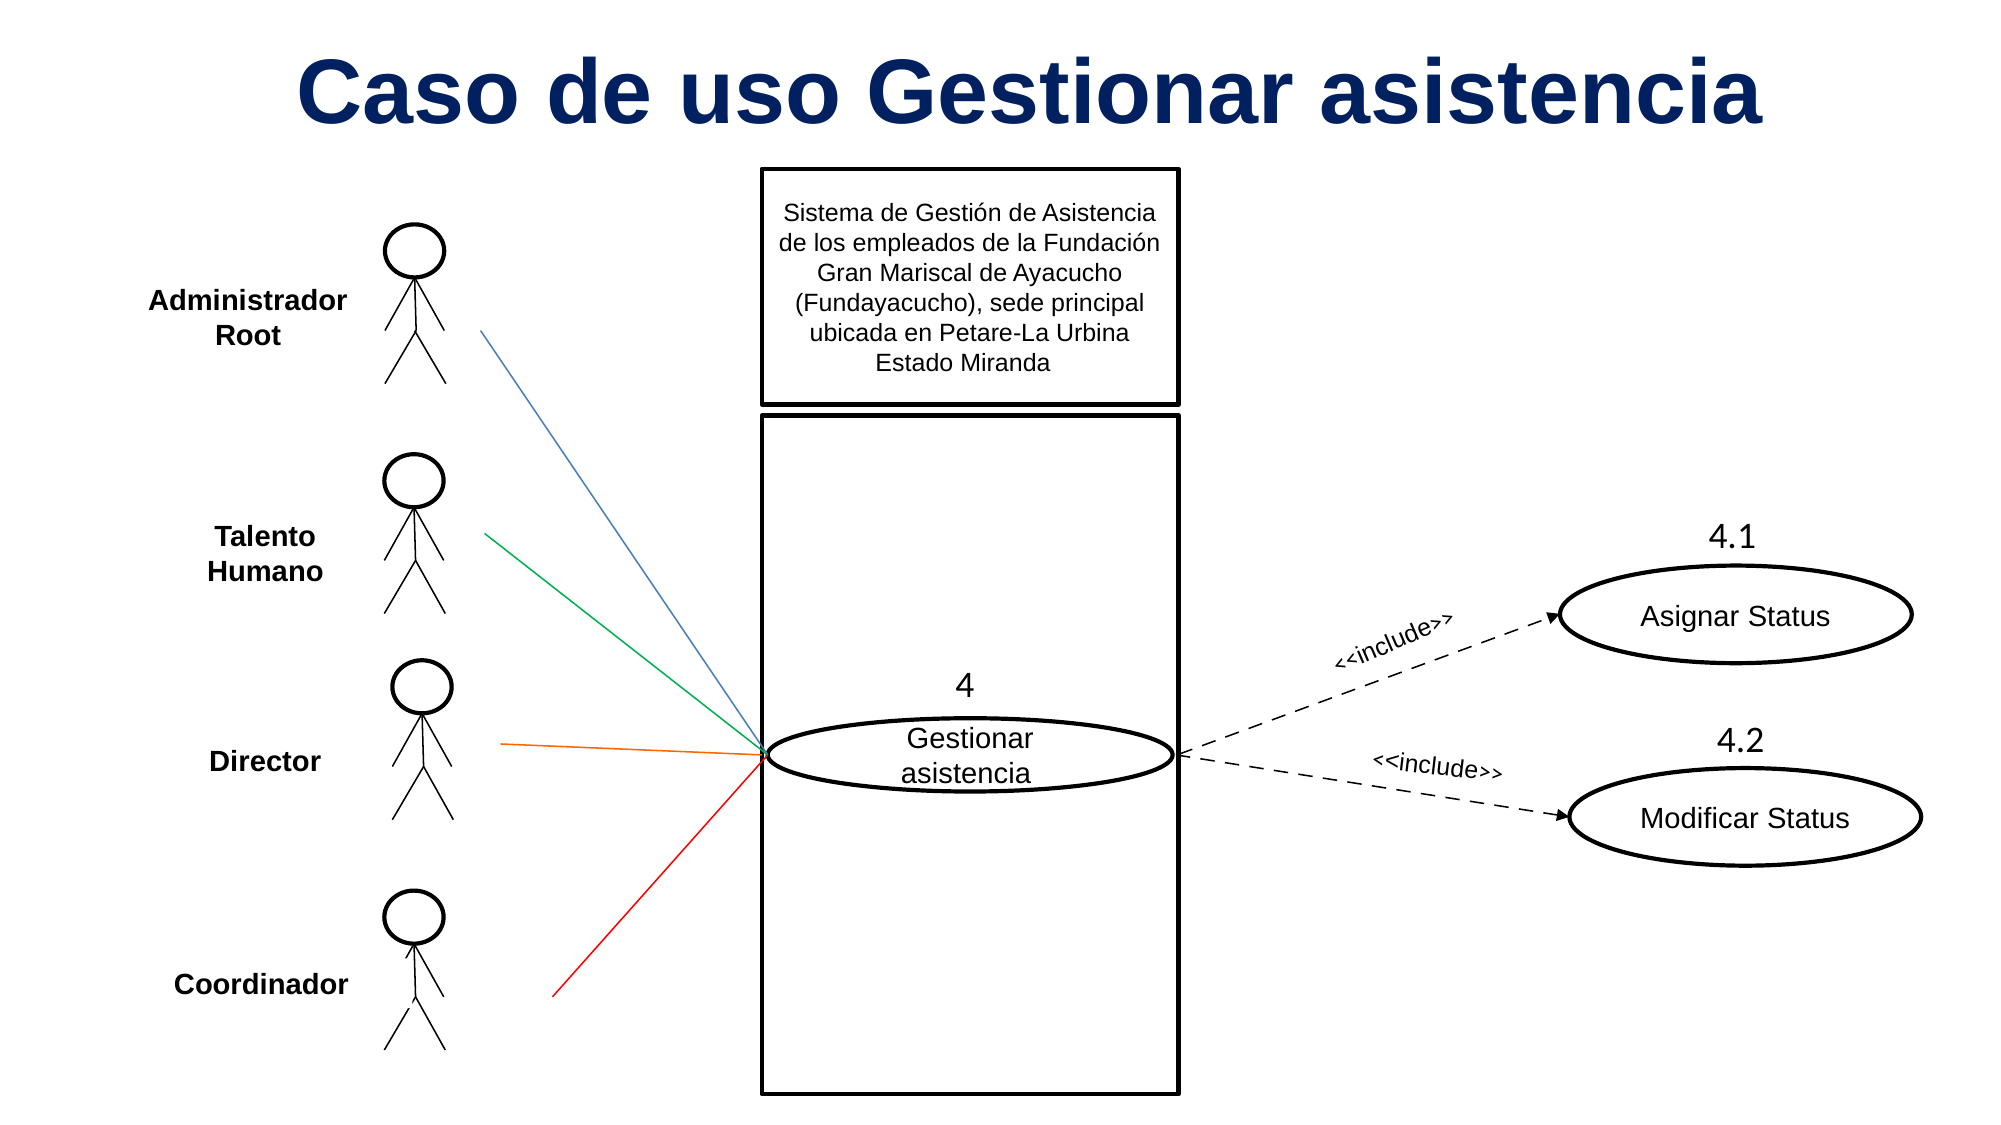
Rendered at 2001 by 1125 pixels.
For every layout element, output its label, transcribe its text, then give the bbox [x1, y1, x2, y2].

text_box Coordinador [159, 958, 413, 1009]
text_box Sistema de Gestión de Asistencia de los empleados de la Fundación Gran Mariscal de Ayacucho (Fundayacucho), sede principal ubicada en Petare-La Urbina Estado Miranda [761, 168, 1179, 405]
text_box Talento Humano [150, 509, 380, 595]
text_box 4.1 [1693, 503, 1797, 563]
text_box Administrador Root [115, 274, 381, 359]
text_box [761, 415, 1179, 1095]
text_box Gestionar asistencia [768, 718, 1173, 792]
text_box 4.2 [1702, 707, 1806, 768]
text_box [384, 224, 445, 278]
text_box Caso de uso Gestionar asistencia [281, 45, 1902, 142]
text_box [384, 454, 444, 508]
text_box <<include>> [1355, 733, 1560, 802]
text_box <<include>> [1311, 571, 1513, 692]
text_box [392, 660, 452, 714]
text_box 4 [940, 653, 1013, 713]
text_box [384, 890, 444, 944]
text_box Director [138, 735, 392, 786]
text_box Asignar Status [1560, 565, 1912, 664]
text_box Modificar Status [1569, 768, 1922, 866]
